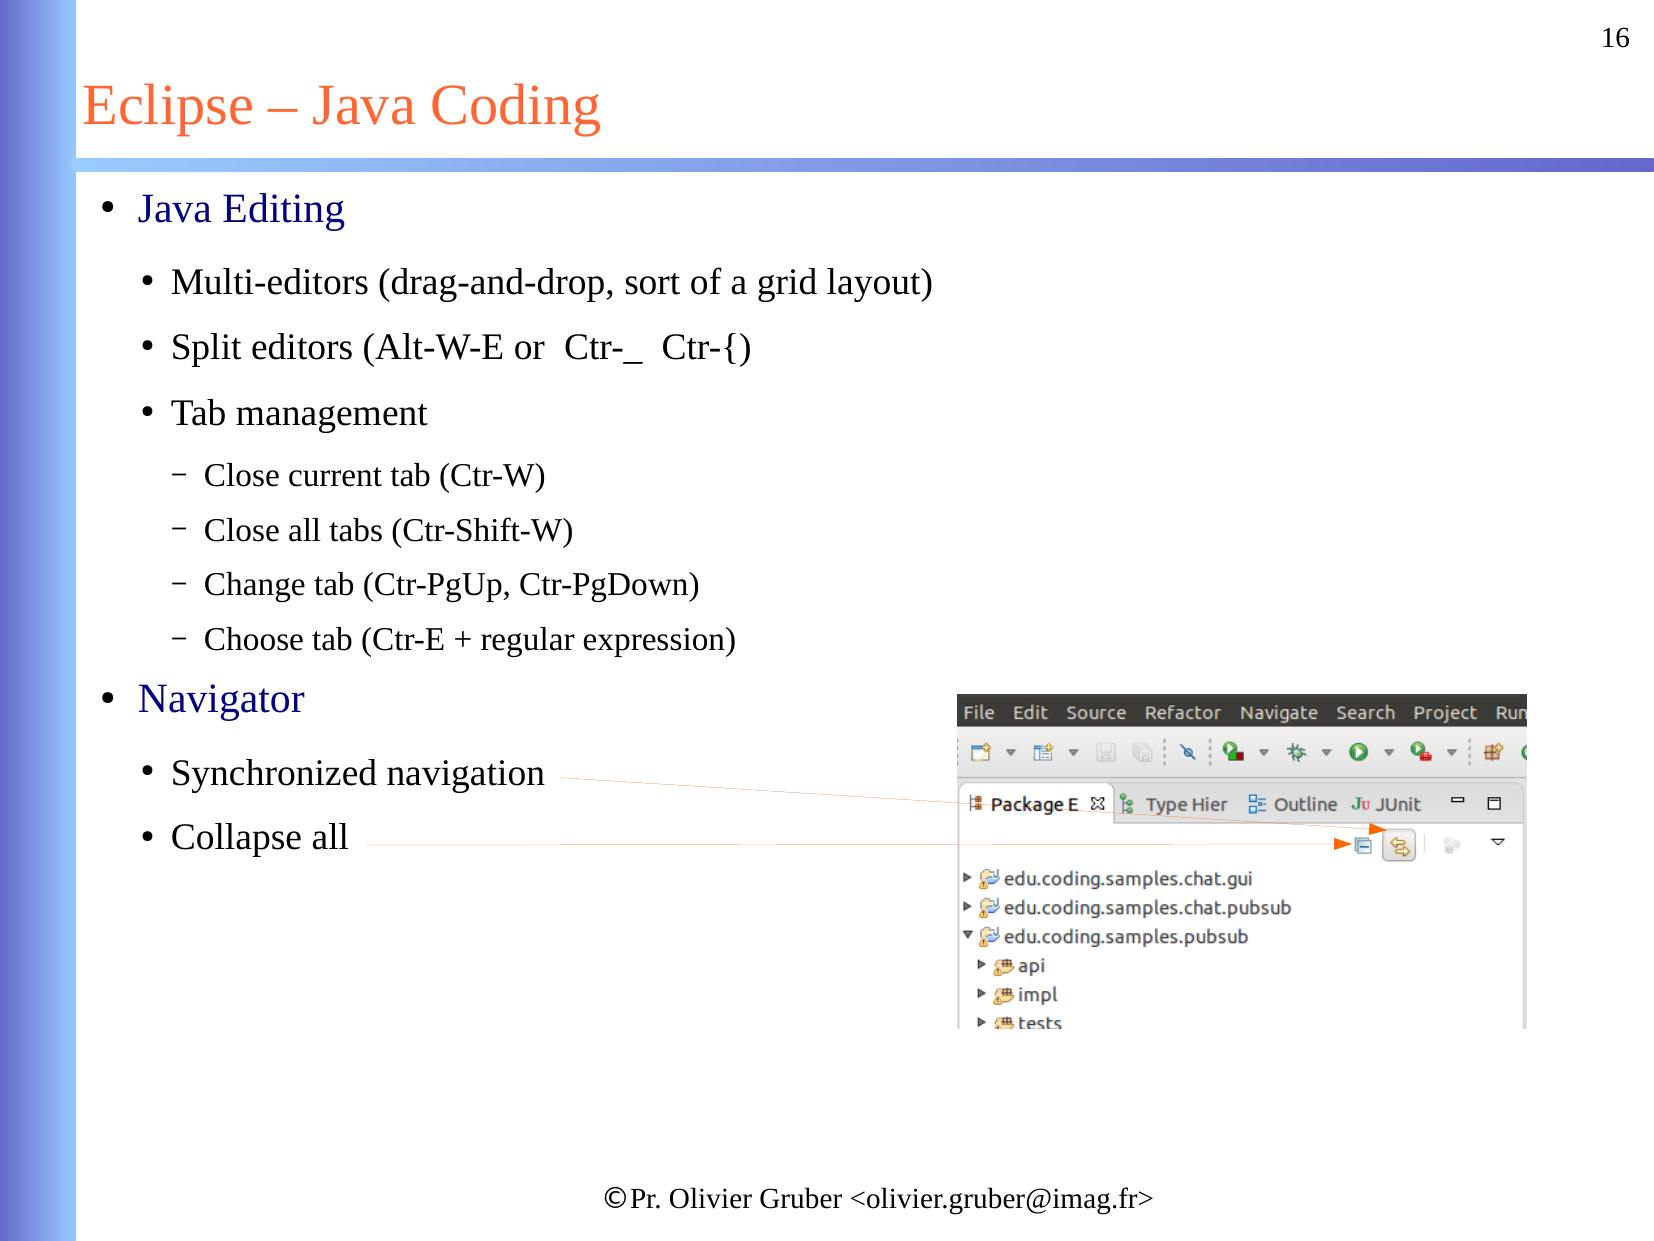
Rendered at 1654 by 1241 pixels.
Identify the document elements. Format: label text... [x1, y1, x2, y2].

list Java Editing Multi-editors (drag-and-drop, sort of a grid layout) Split editors (Alt-W-E or Ctr-_ Ctr-{) Tab management Close current tab (Ctr-W) Close all tabs (Ctr-Shift-W) Change tab (Ctr-PgUp, Ctr-PgDown) Choose tab (Ctr-E + regular expression) Navigator Synchronized navigation Collapse all [82, 185, 1571, 1129]
picture [957, 694, 1527, 1029]
title Eclipse – Java Coding [82, 49, 1571, 161]
